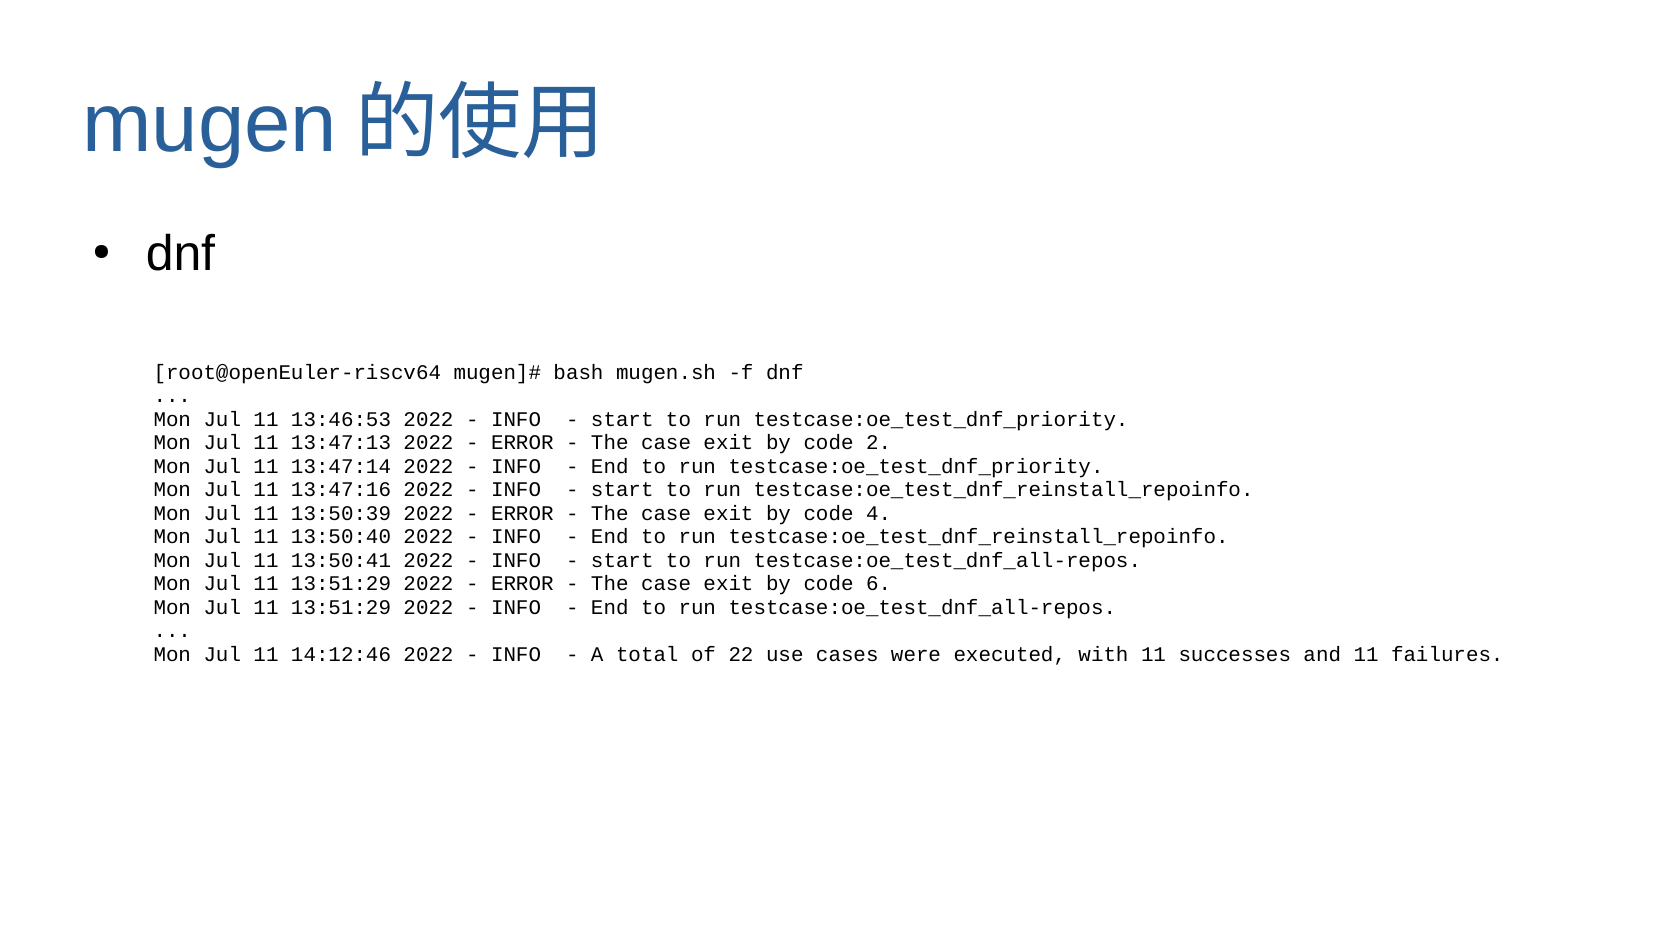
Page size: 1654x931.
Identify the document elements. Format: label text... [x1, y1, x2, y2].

list dnf [75, 225, 1564, 301]
text_box [root@openEuler-riscv64 mugen]# bash mugen.sh -f dnf ... Mon Jul 11 13:46:53 2022 - INFO - start to run testcase:oe_test_dnf_priority. Mon Jul 11 13:47:13 2022 - ERROR - The case exit by code 2. Mon Jul 11 13:47:14 2022 - INFO - End to run testcase:oe_test_dnf_priority. Mon Jul 11 13:47:16 2022 - INFO - start to run testcase:oe_test_dnf_reinstall_repoinfo. Mon Jul 11 13:50:39 2022 - ERROR - The case exit by code 4. Mon Jul 11 13:50:40 2022 - INFO - End to run testcase:oe_test_dnf_reinstall_repoinfo. Mon Jul 11 13:50:41 2022 - INFO - start to run testcase:oe_test_dnf_all-repos. Mon Jul 11 13:51:29 2022 - ERROR - The case exit by code 6. Mon Jul 11 13:51:29 2022 - INFO - End to run testcase:oe_test_dnf_all-repos. ... Mon Jul 11 14:12:46 2022 - INFO - A total of 22 use cases were executed, with 11 successes and 11 failures. [138, 354, 1519, 676]
title mugen的使用 [82, 37, 1571, 193]
